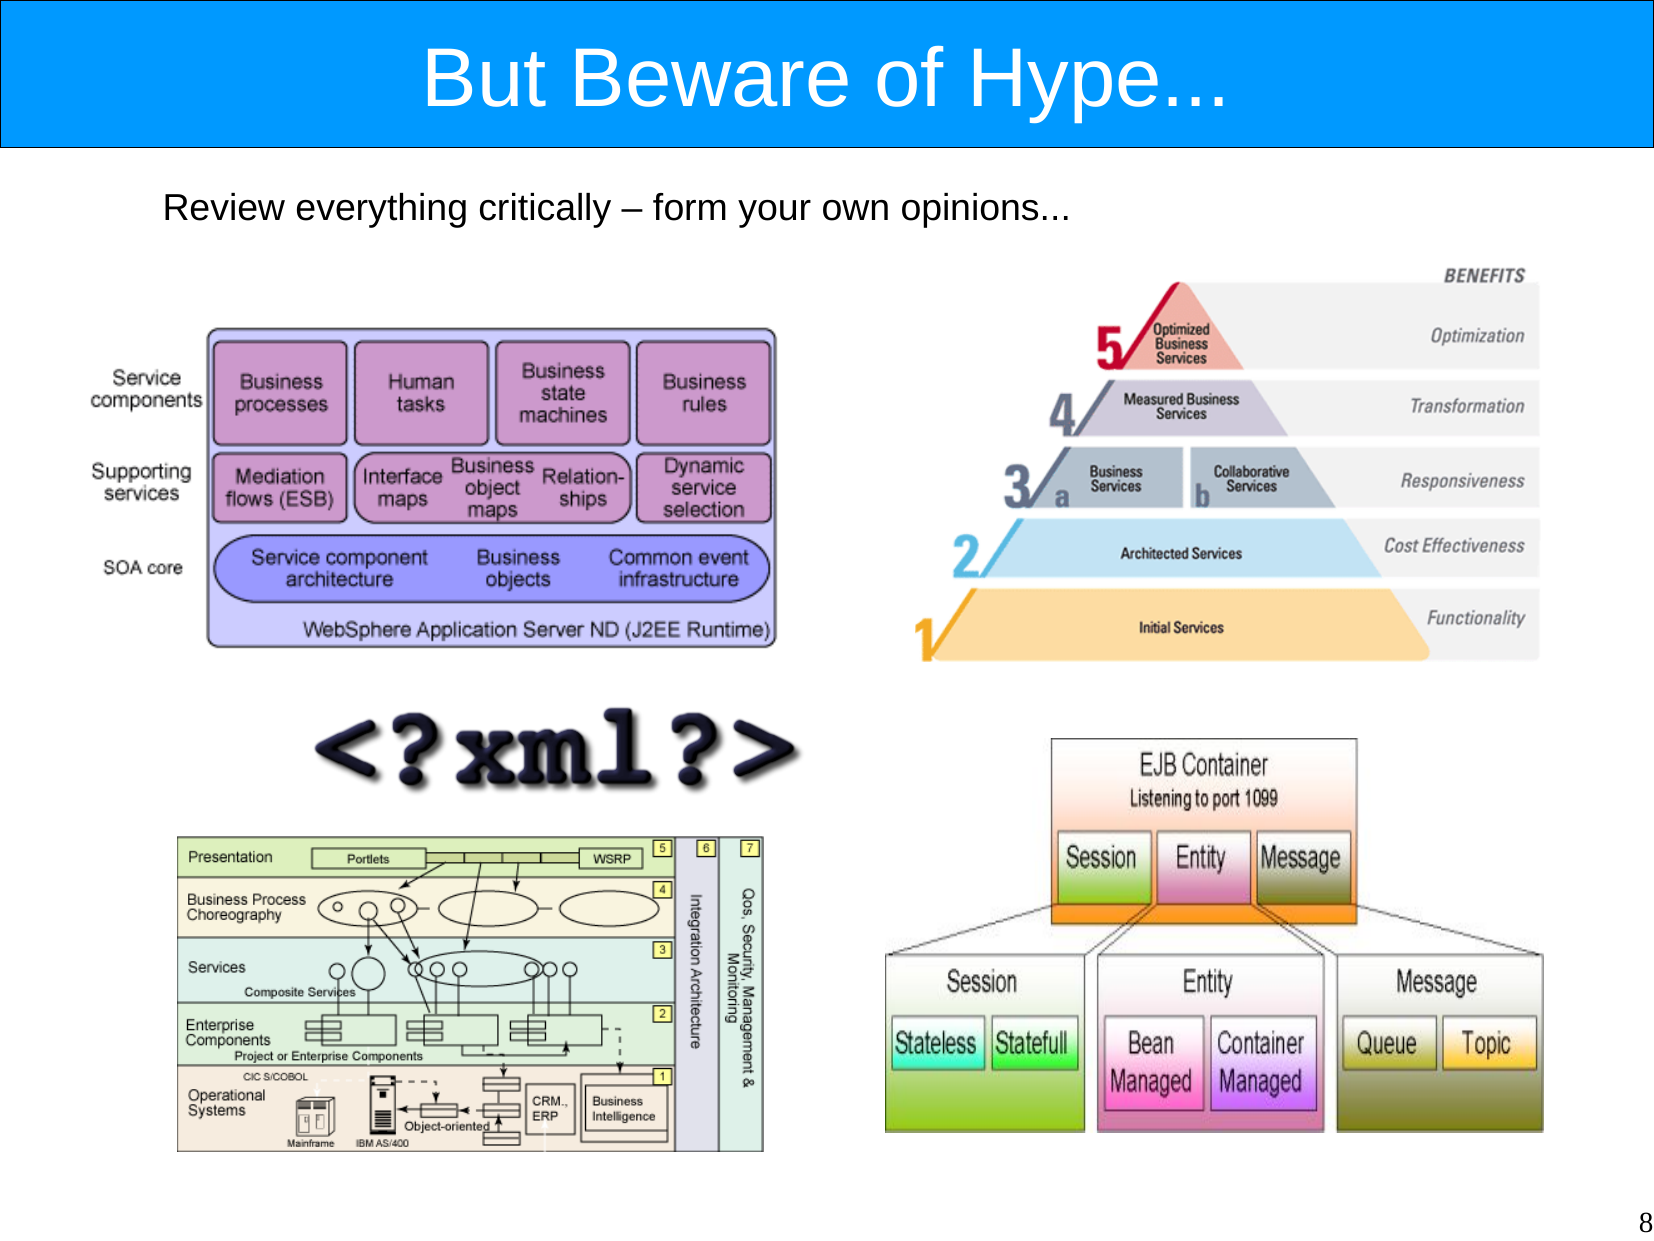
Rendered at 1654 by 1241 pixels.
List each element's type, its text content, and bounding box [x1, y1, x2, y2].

picture [915, 265, 1541, 662]
title But Beware of Hype... [82, 21, 1571, 135]
picture [88, 323, 827, 1152]
text_box Review everything critically – form your own opinions... [147, 179, 1084, 237]
picture [885, 738, 1544, 1133]
